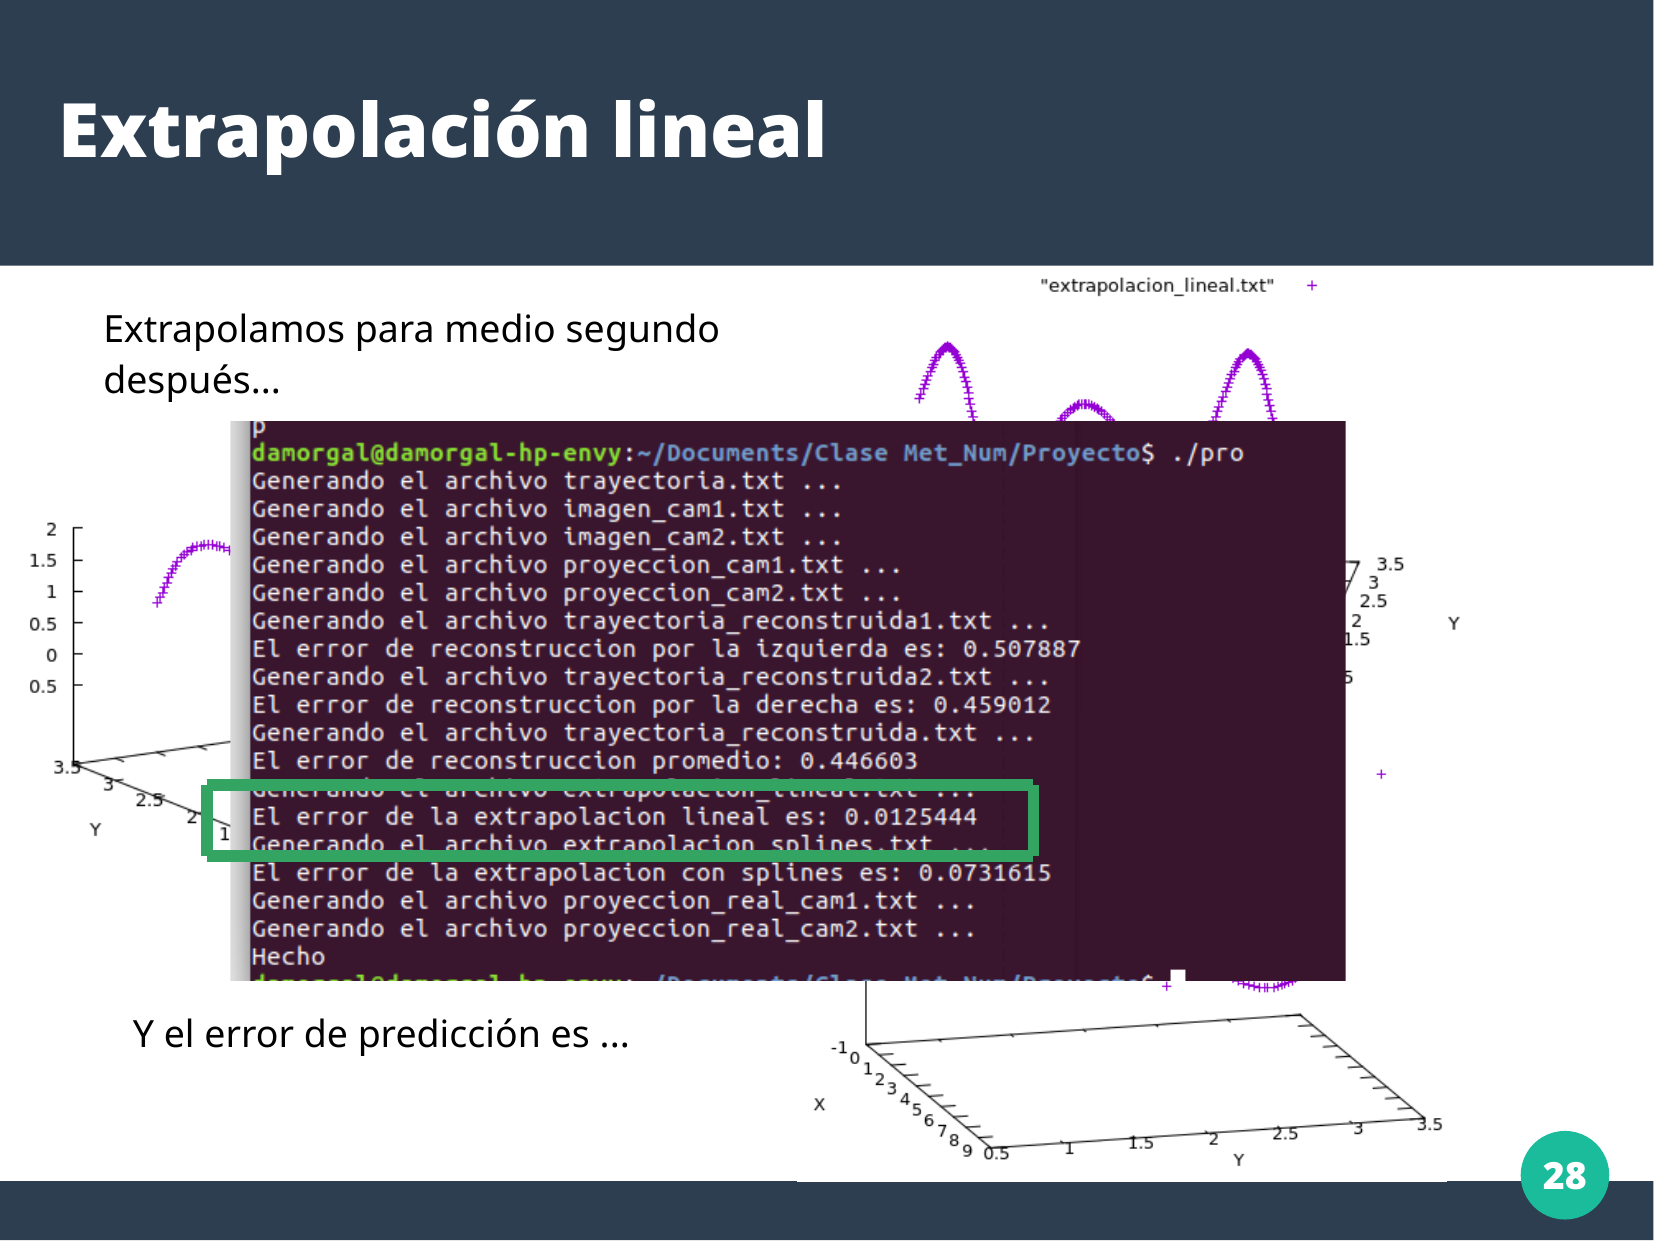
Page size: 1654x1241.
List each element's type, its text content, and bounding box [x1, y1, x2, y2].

title Extrapolación lineal [59, 49, 1595, 207]
text_box Y el error de predicción es ... [118, 948, 916, 1093]
text_box Extrapolamos para medio segundo después... [88, 295, 886, 528]
picture [29, 276, 1477, 1182]
